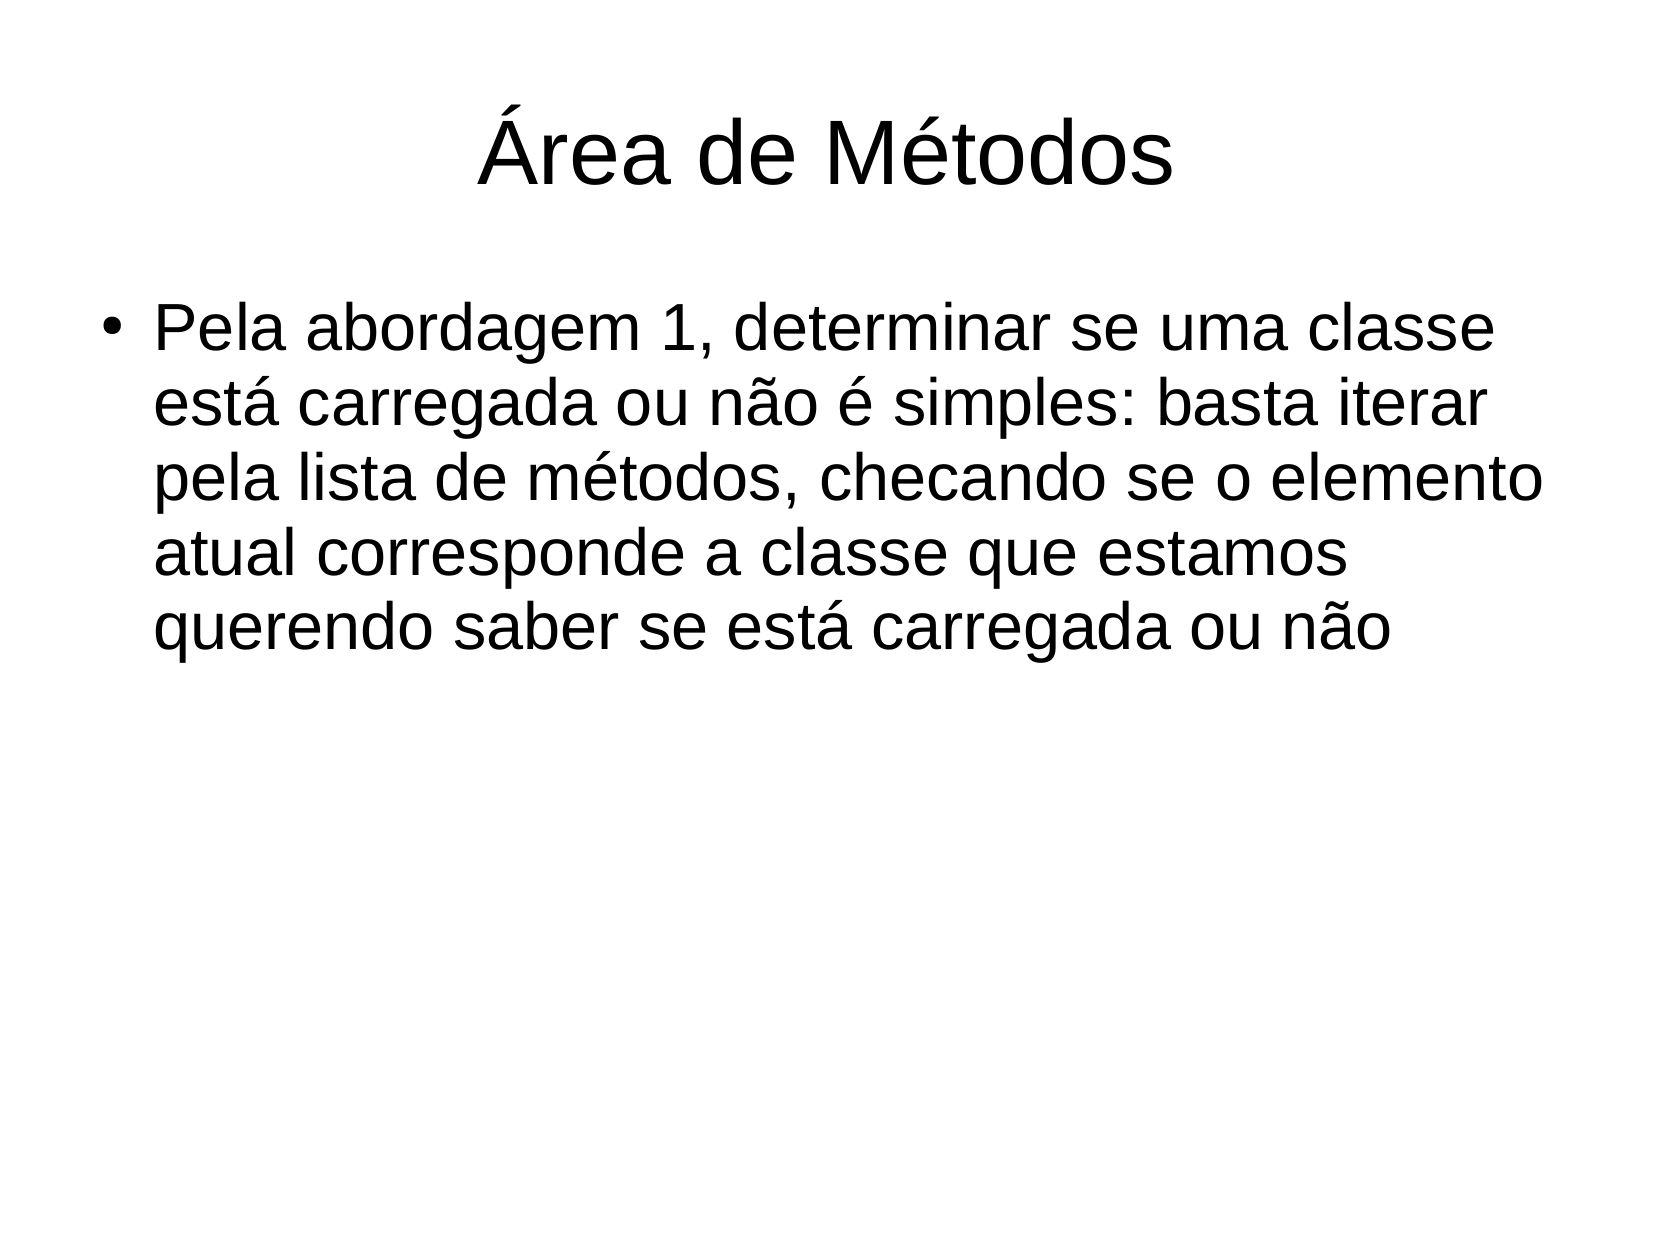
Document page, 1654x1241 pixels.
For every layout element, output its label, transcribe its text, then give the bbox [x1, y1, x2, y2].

title Área de Métodos [82, 49, 1571, 257]
list Pela abordagem 1, determinar se uma classe está carregada ou não é simples: basta iterar pela lista de métodos, checando se o elemento atual corresponde a classe que estamos querendo saber se está carregada ou não [82, 290, 1571, 1010]
